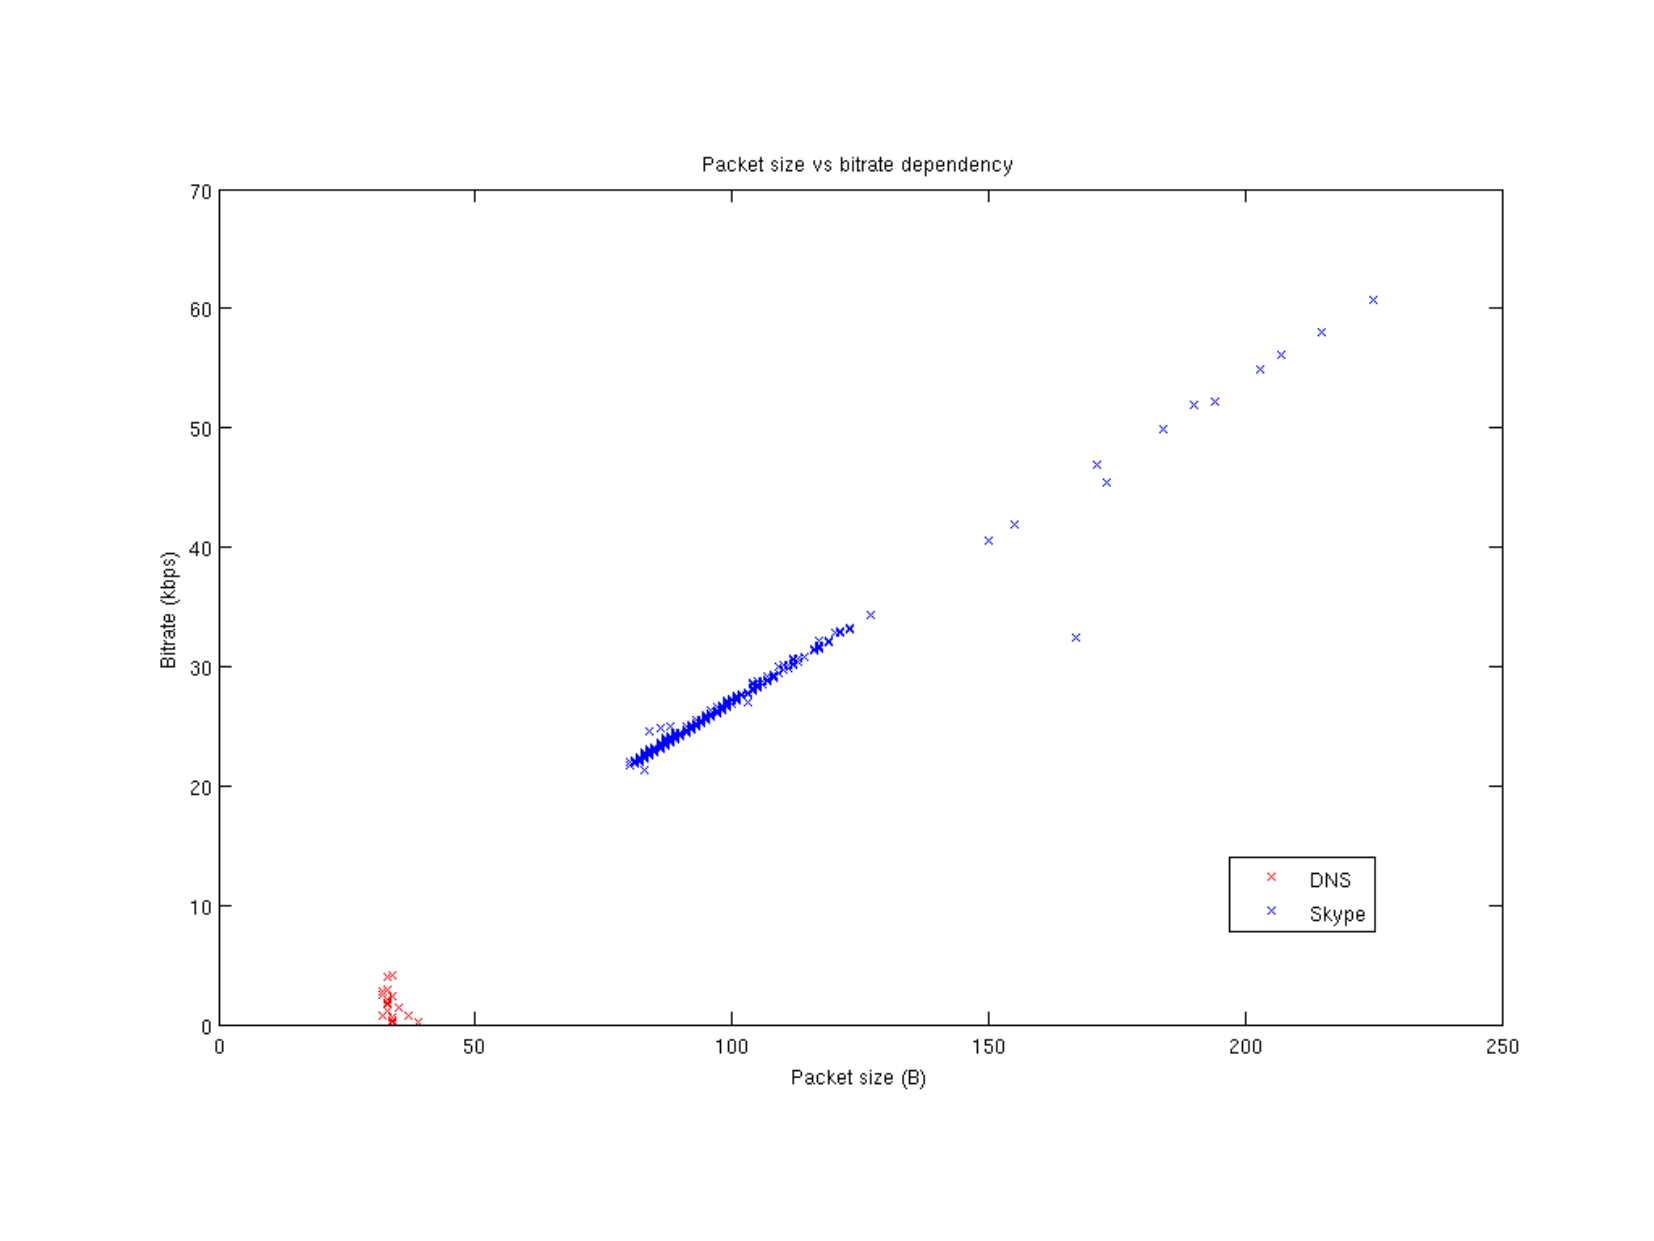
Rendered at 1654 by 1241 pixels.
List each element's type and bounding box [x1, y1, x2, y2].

picture [4, 112, 1654, 1138]
